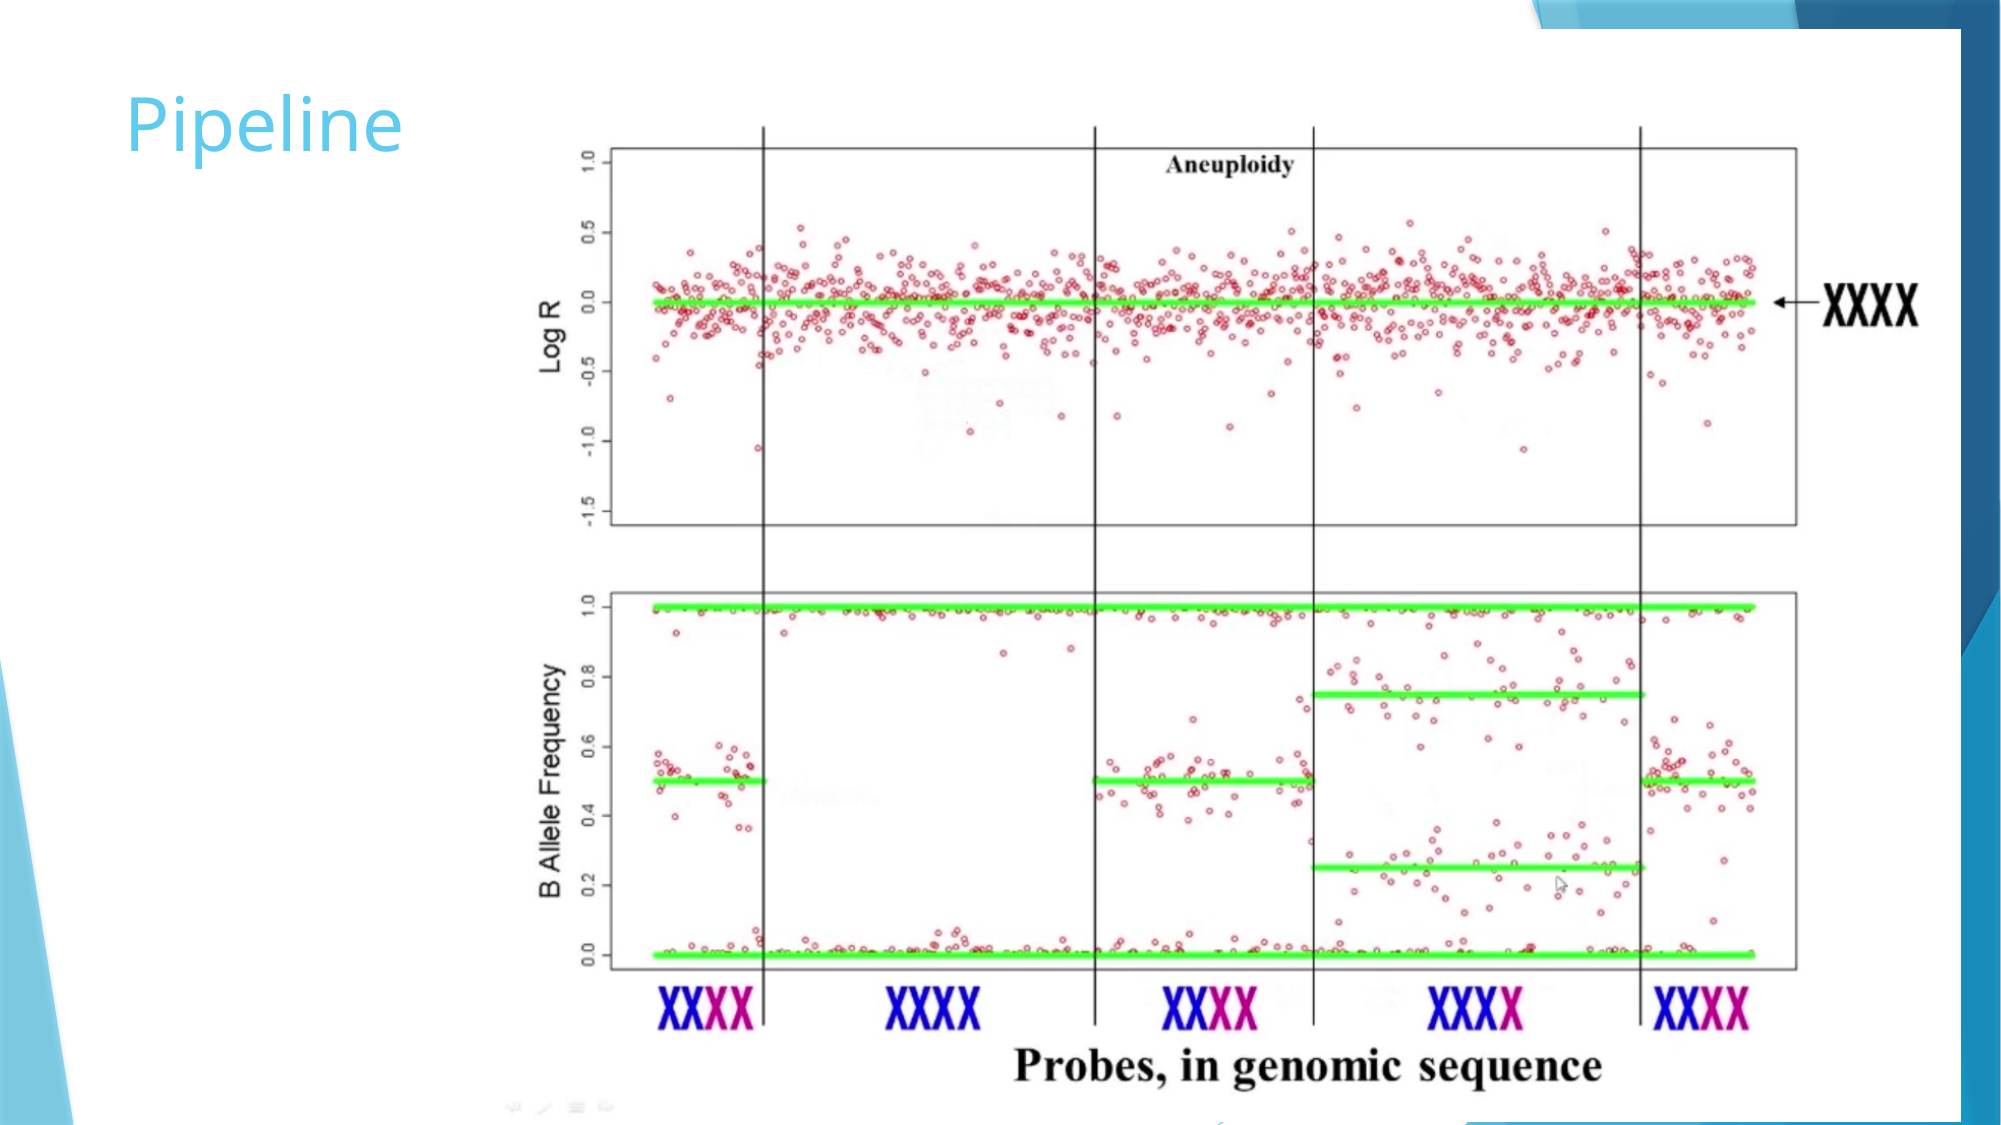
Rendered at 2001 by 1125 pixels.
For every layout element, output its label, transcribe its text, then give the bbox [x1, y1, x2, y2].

title Pipeline [109, 68, 501, 286]
picture [501, 29, 1961, 1123]
